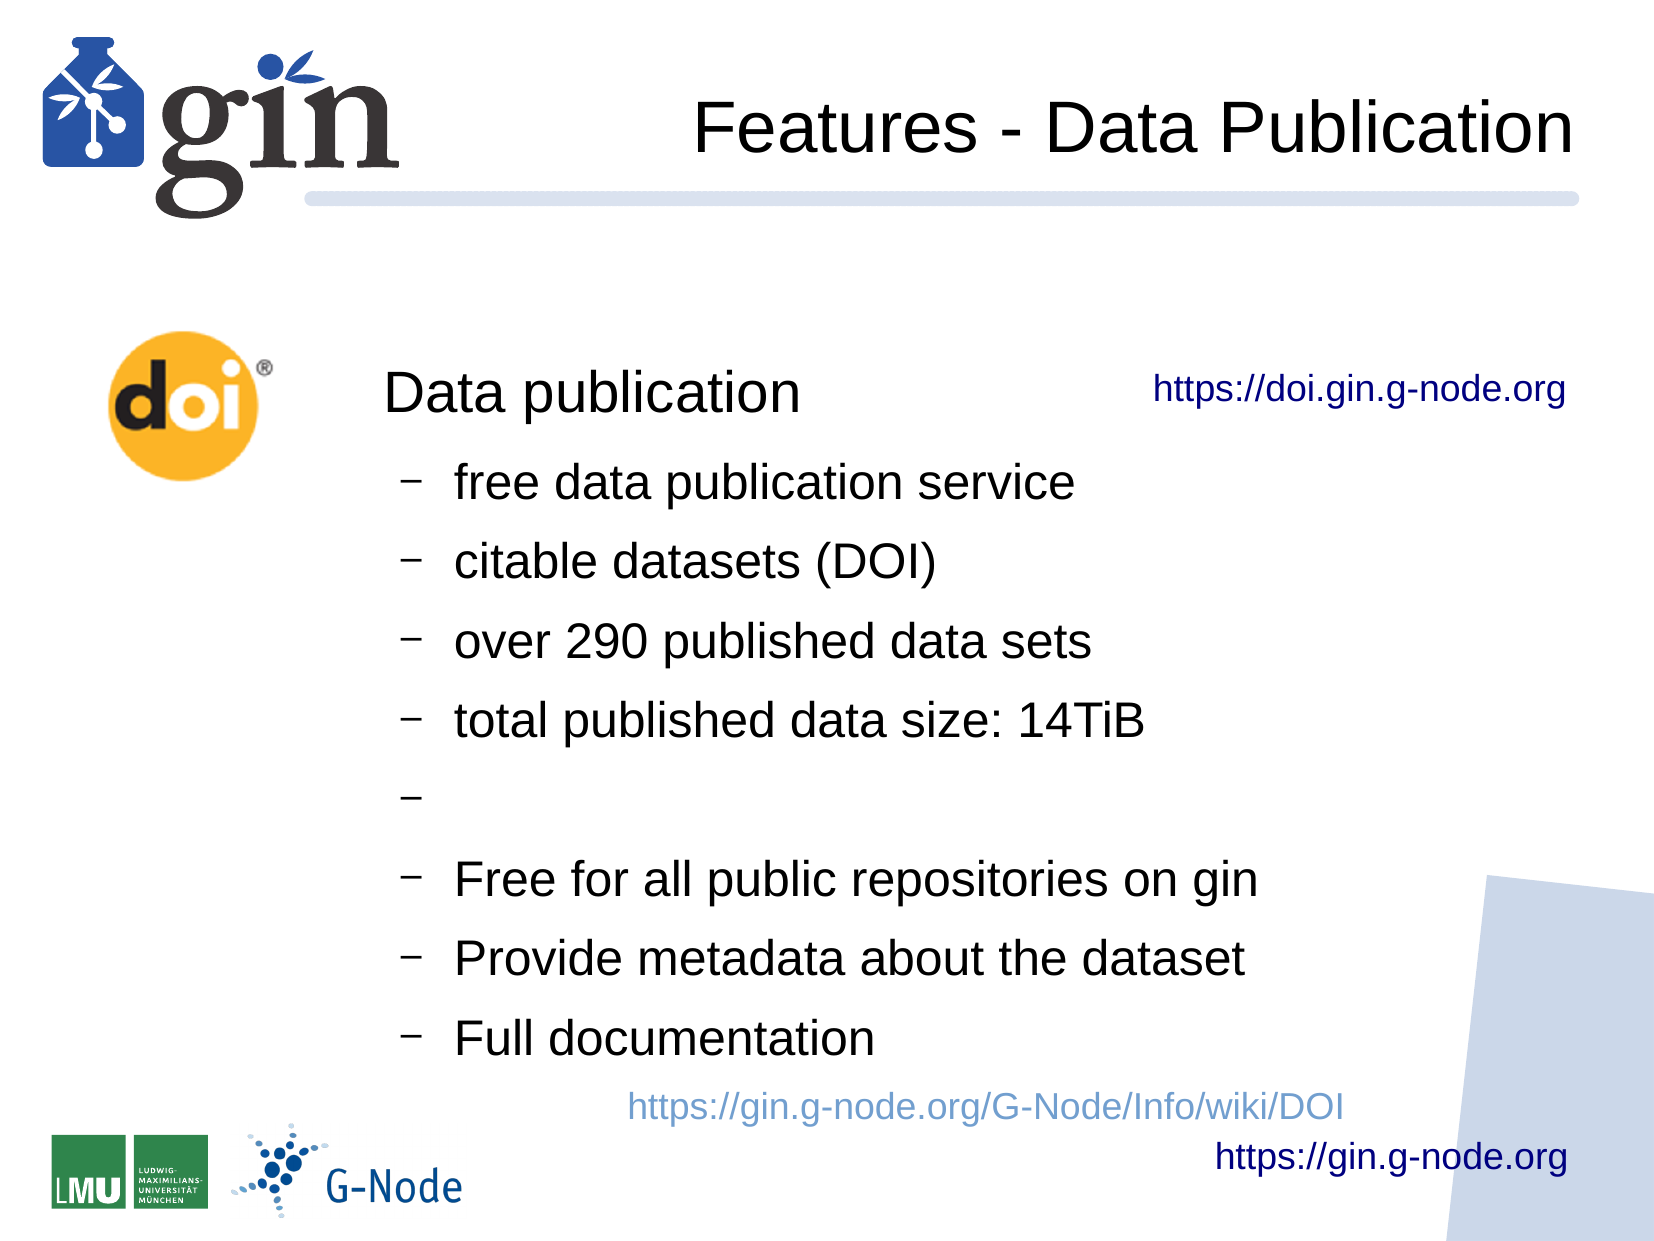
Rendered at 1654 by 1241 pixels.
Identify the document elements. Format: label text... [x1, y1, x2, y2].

text_box https://gin.g-node.org/G-Node/Info/wiki/DOI [612, 1077, 1361, 1135]
text_box Features - Data Publication [87, 30, 1576, 226]
text_box https://doi.gin.g-node.org [1138, 359, 1608, 417]
picture [101, 326, 276, 486]
list Data publication free data publication service citable datasets (DOI) over 290 published data sets total published data size: 14TiB Free for all public repositories on gin Provide metadata about the dataset Full documentation [312, 359, 1456, 781]
text_box https://gin.g-node.org [1200, 1128, 1625, 1186]
picture [230, 1123, 467, 1219]
picture [33, 30, 409, 224]
